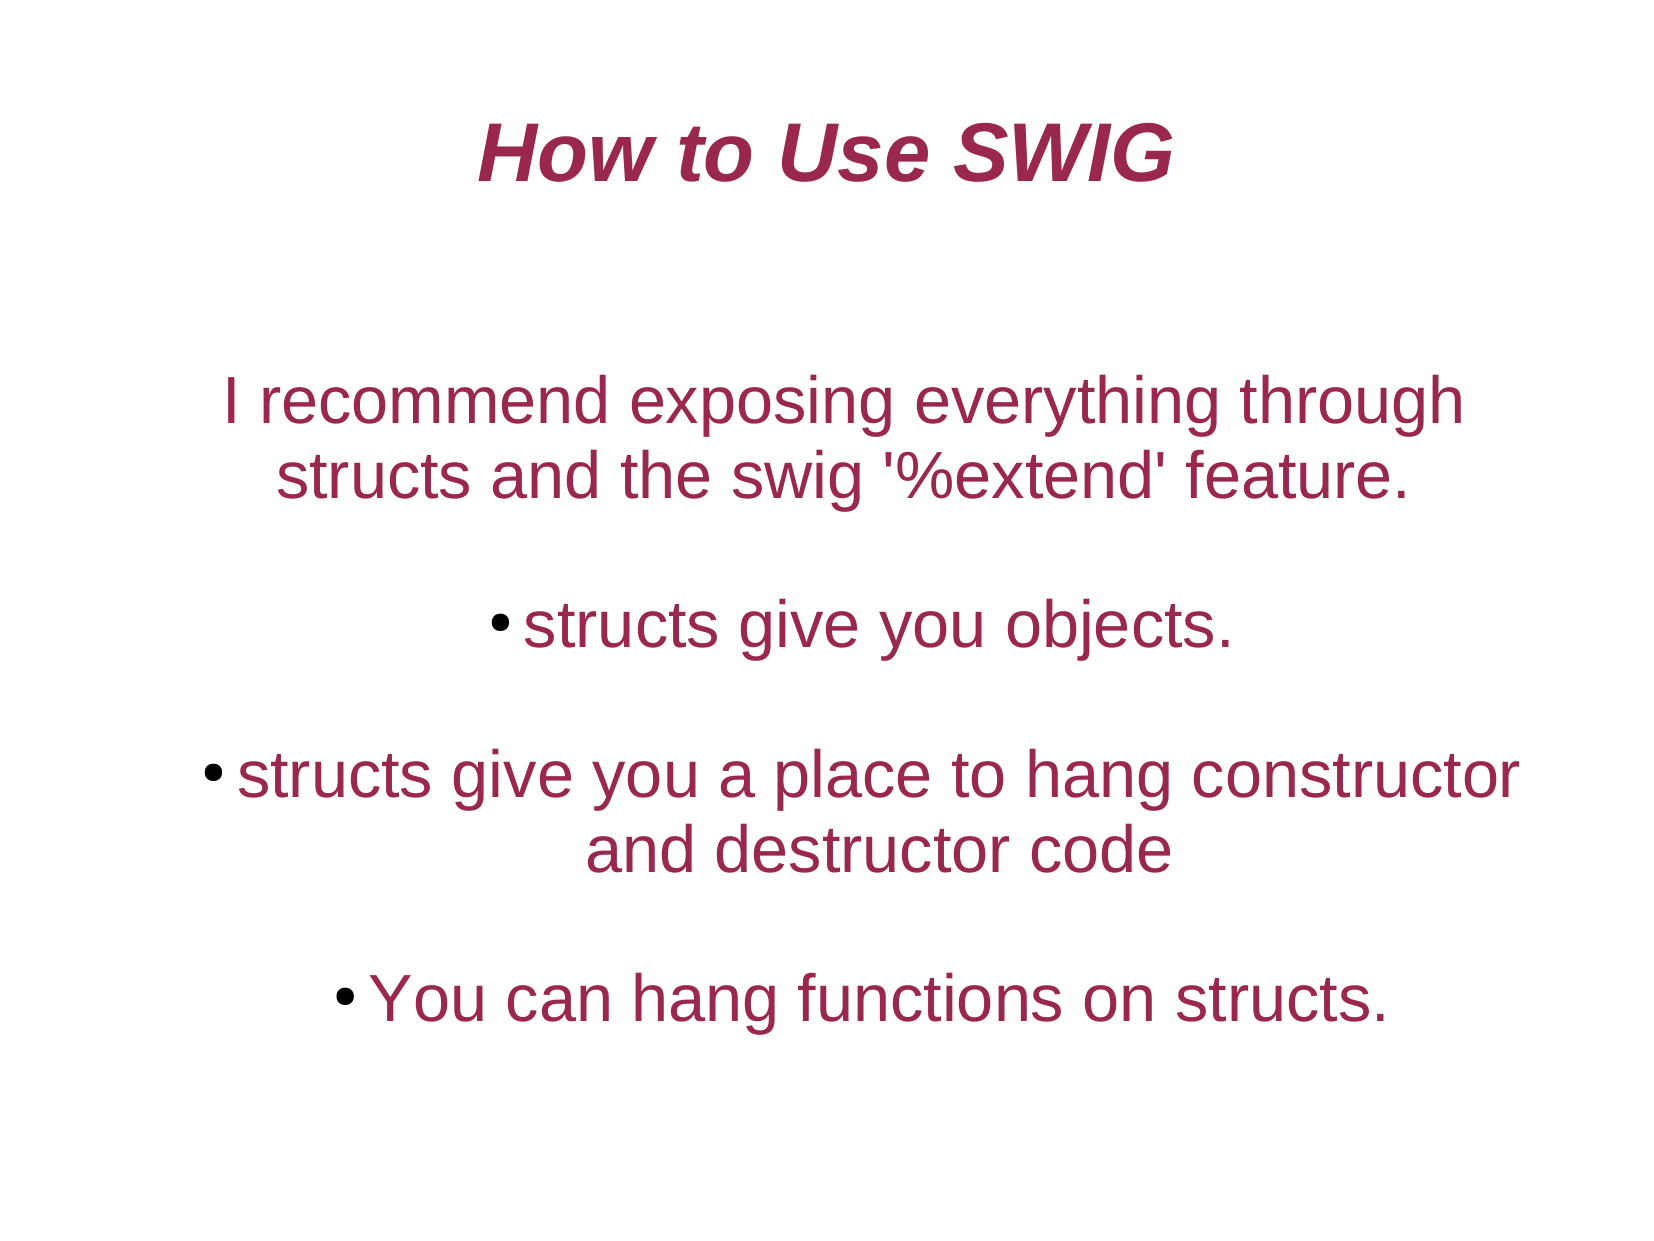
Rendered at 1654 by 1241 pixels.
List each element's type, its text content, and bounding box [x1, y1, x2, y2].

subtitle I recommend exposing everything through structs and the swig '%extend' feature. structs give you objects. structs give you a place to hang constructor and destructor code You can hang functions on structs. [82, 290, 1571, 1109]
title How to Use SWIG [82, 49, 1571, 257]
